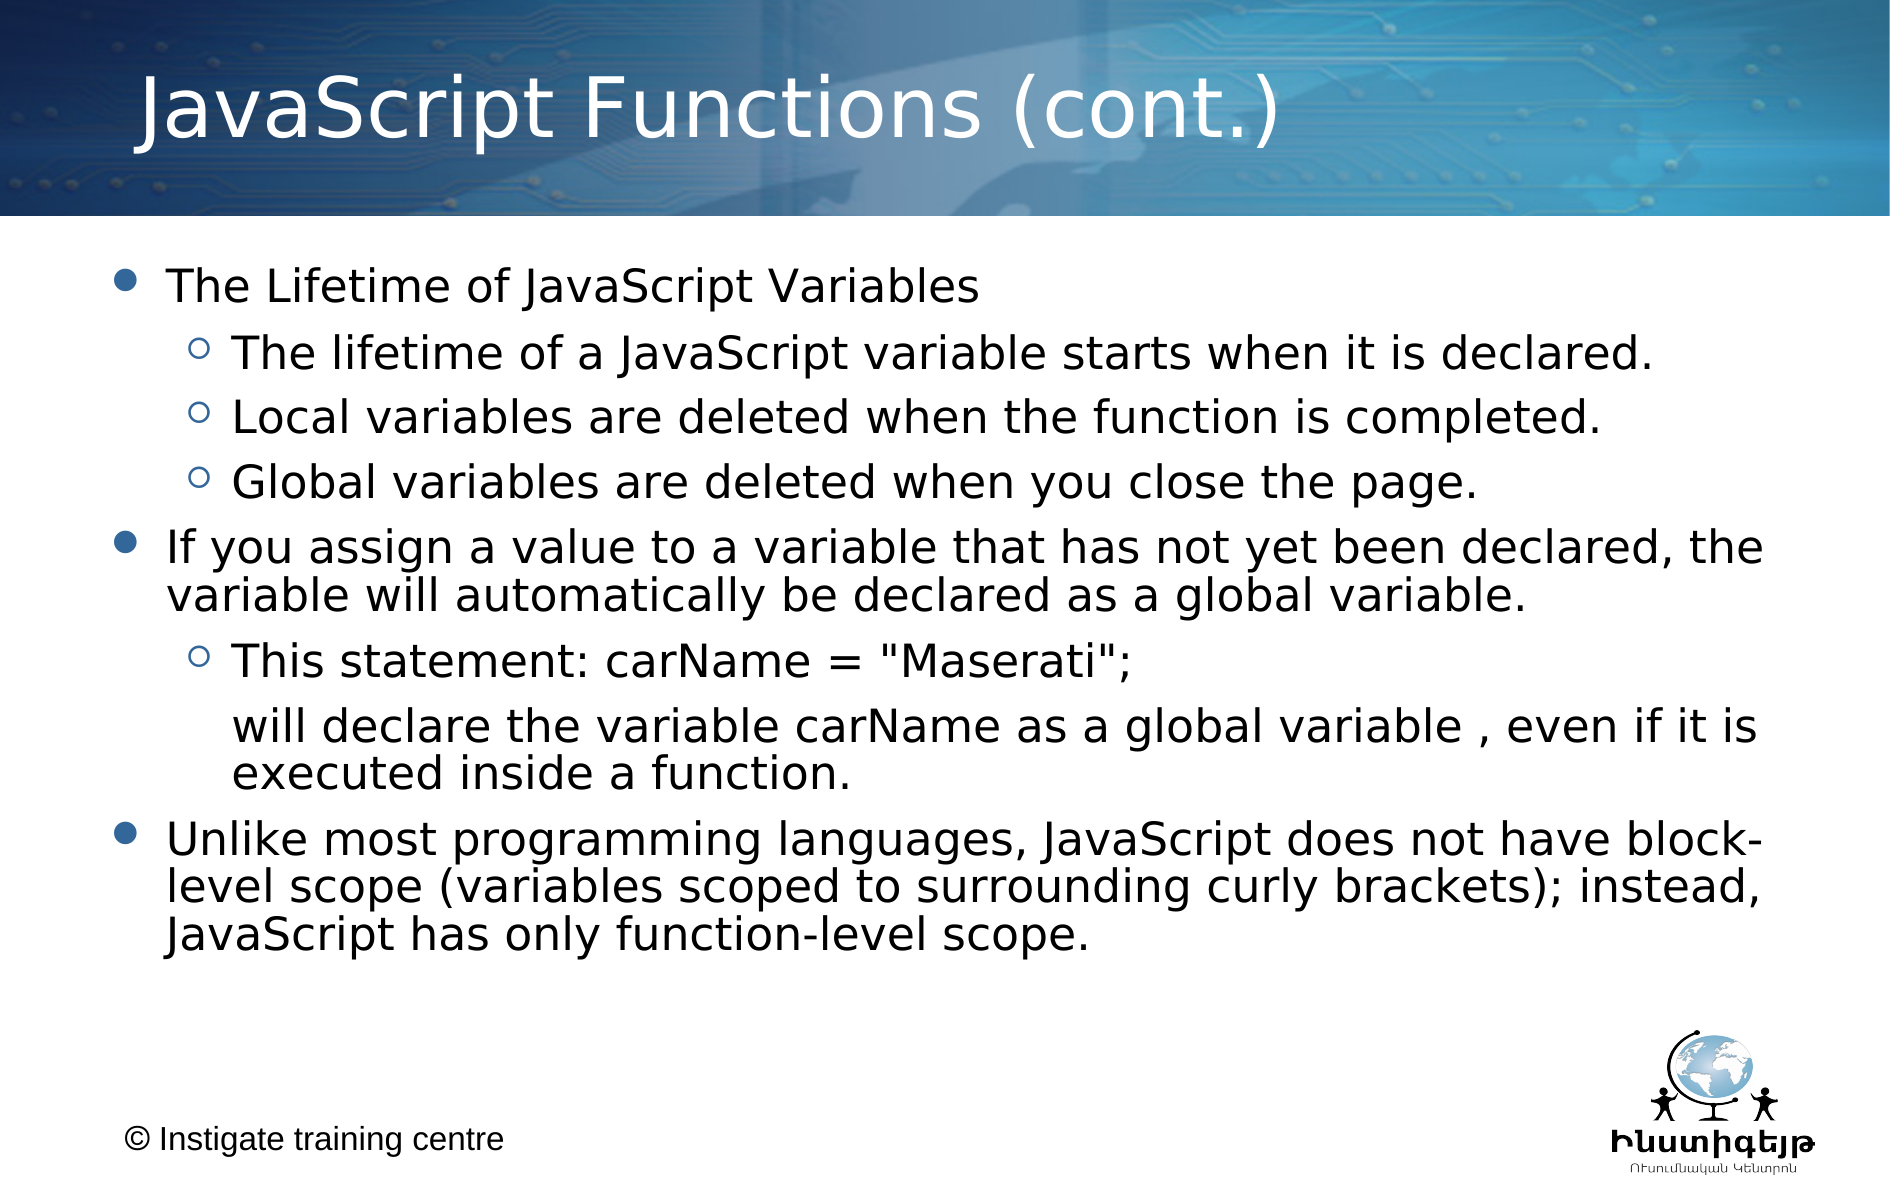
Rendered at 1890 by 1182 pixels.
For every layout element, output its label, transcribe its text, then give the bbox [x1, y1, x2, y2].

picture [0, 0, 1890, 216]
list The Lifetime of JavaScript Variables The lifetime of a JavaScript variable starts when it is declared. Local variables are deleted when the function is completed. Global variables are deleted when you close the page. If you assign a value to a variable that has not yet been declared, the variable will automatically be declared as a global variable. This statement: carName = "Maserati"; will declare the variable carName as a global variable , even if it is executed inside a function. Unlike most programming languages, JavaScript does not have block-level scope (variables scoped to surrounding curly brackets); instead, JavaScript has only function-level scope. [110, 264, 1801, 291]
text_box JavaScript Functions (cont.) [138, 82, 1801, 91]
picture [1612, 1030, 1815, 1175]
